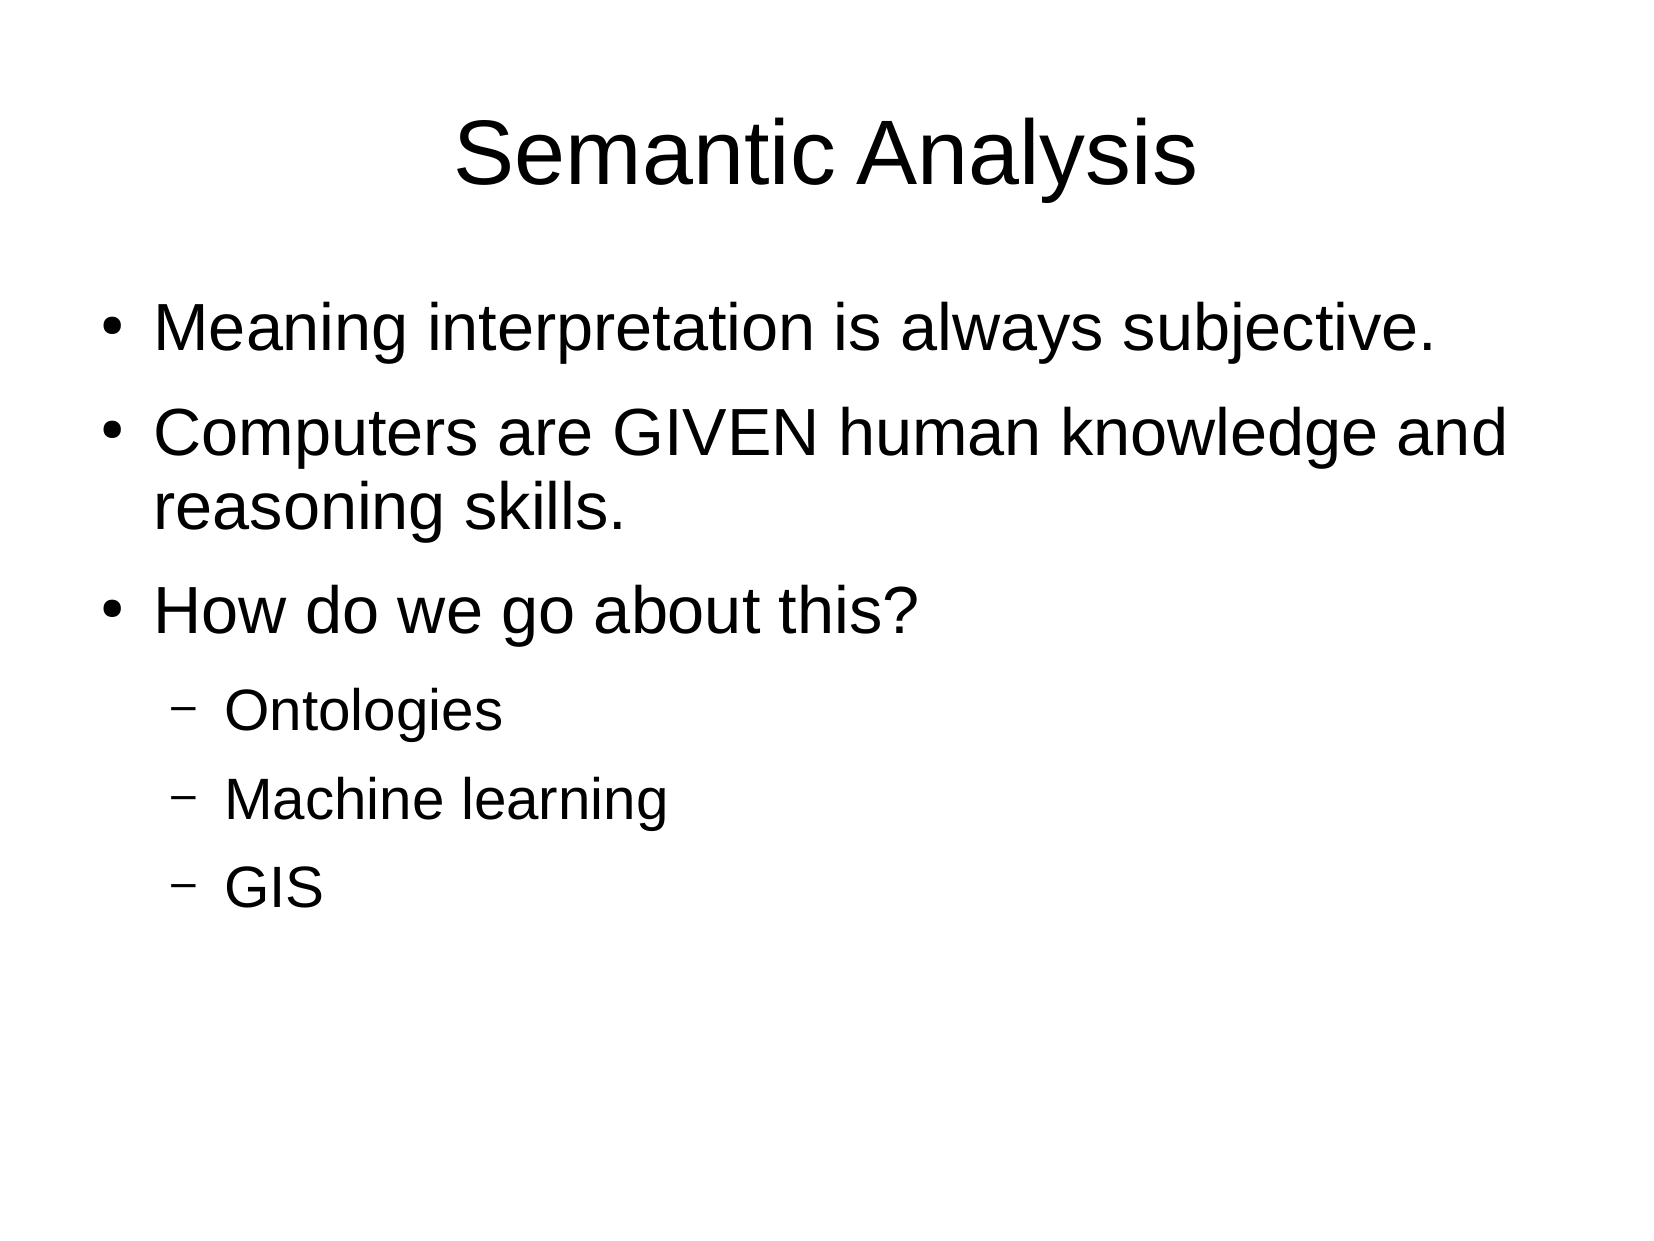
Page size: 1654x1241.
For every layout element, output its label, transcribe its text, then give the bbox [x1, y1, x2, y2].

title Semantic Analysis [82, 49, 1571, 257]
list Meaning interpretation is always subjective. Computers are GIVEN human knowledge and reasoning skills. How do we go about this? Ontologies Machine learning GIS [82, 290, 1538, 1010]
